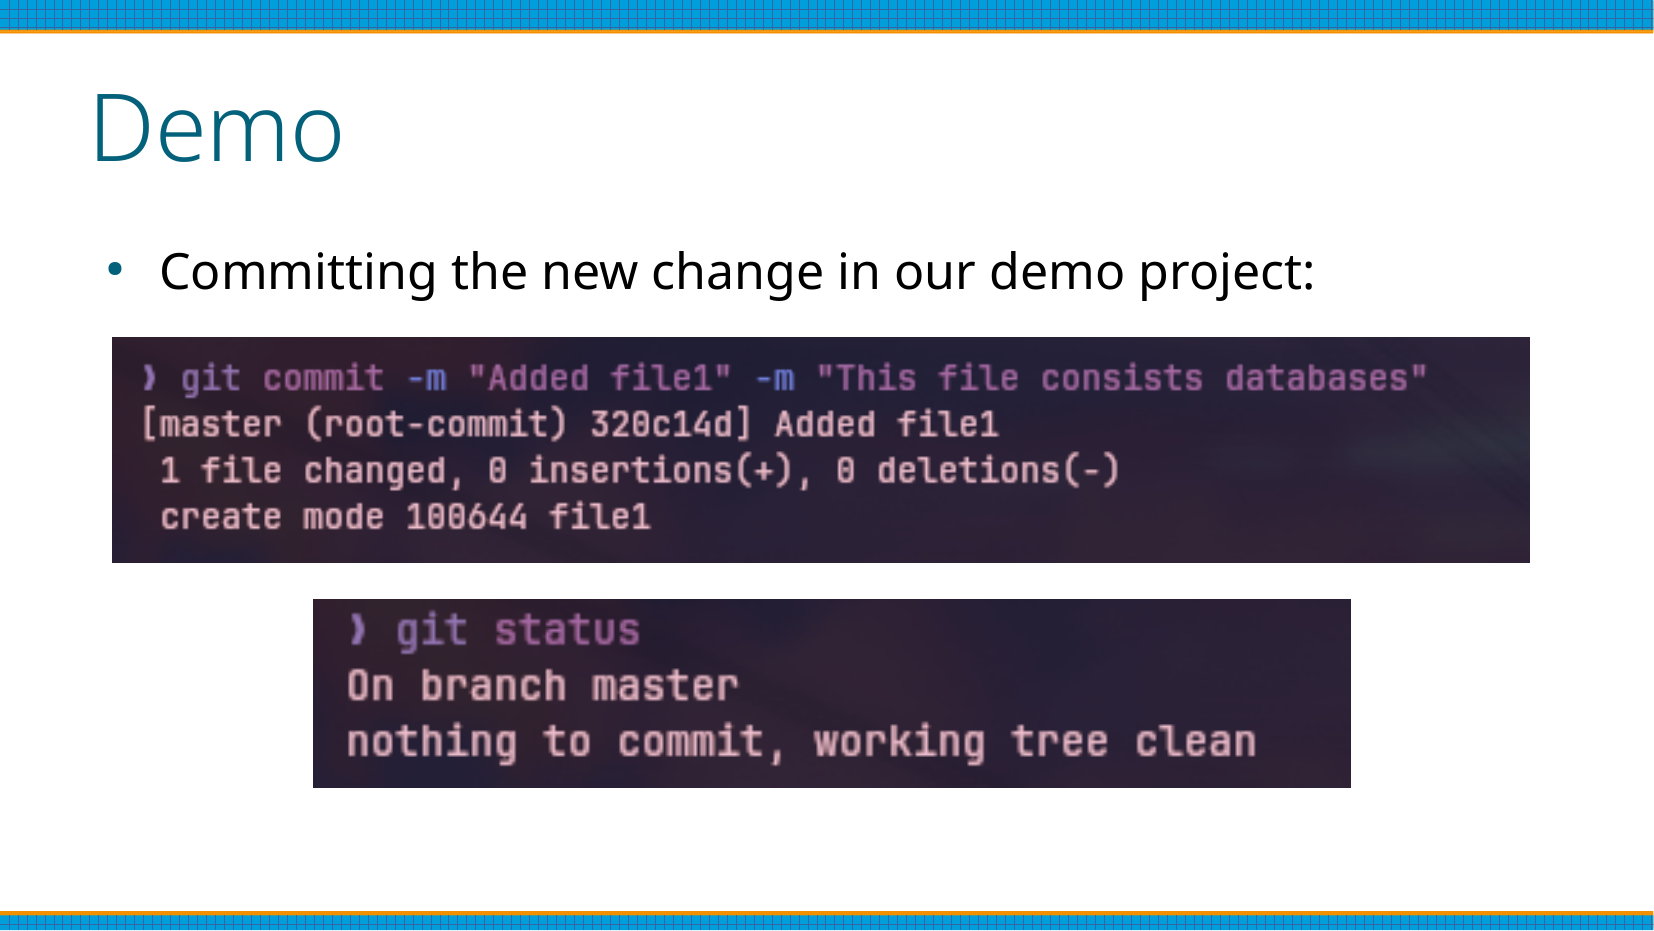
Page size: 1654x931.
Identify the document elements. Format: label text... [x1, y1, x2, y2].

list Committing the new change in our demo project: [88, 236, 1565, 338]
picture [313, 599, 1351, 788]
picture [112, 337, 1530, 563]
title Demo [88, 44, 1565, 207]
